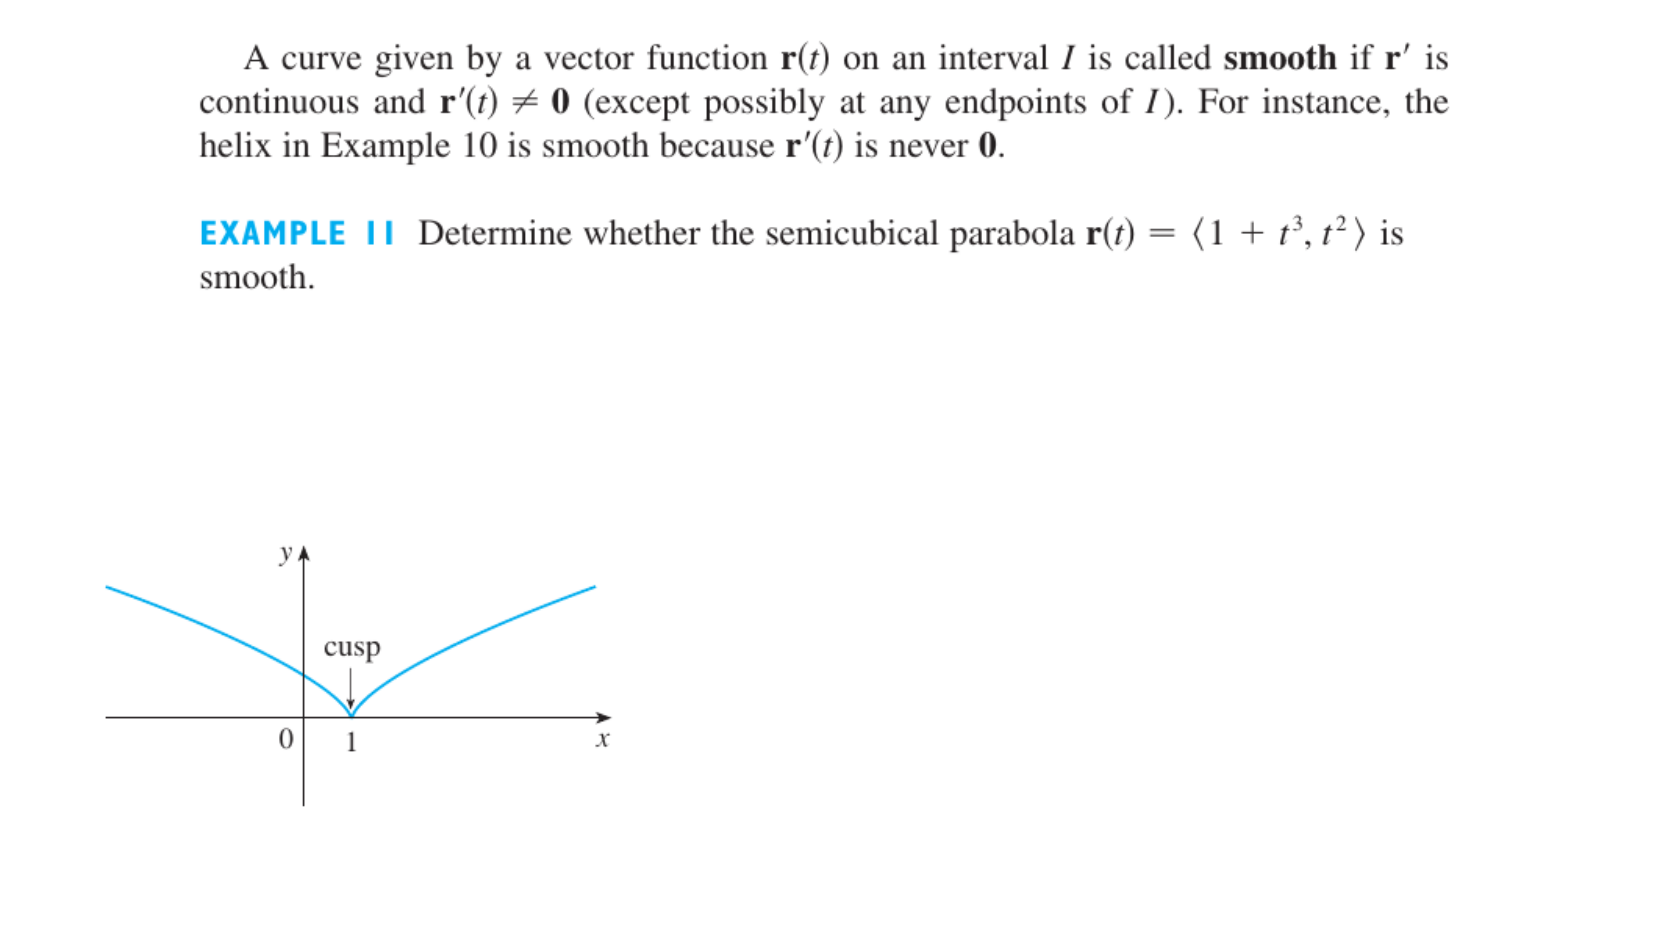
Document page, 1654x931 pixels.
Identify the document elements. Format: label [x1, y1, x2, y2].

picture [59, 507, 627, 819]
picture [177, 35, 1465, 298]
